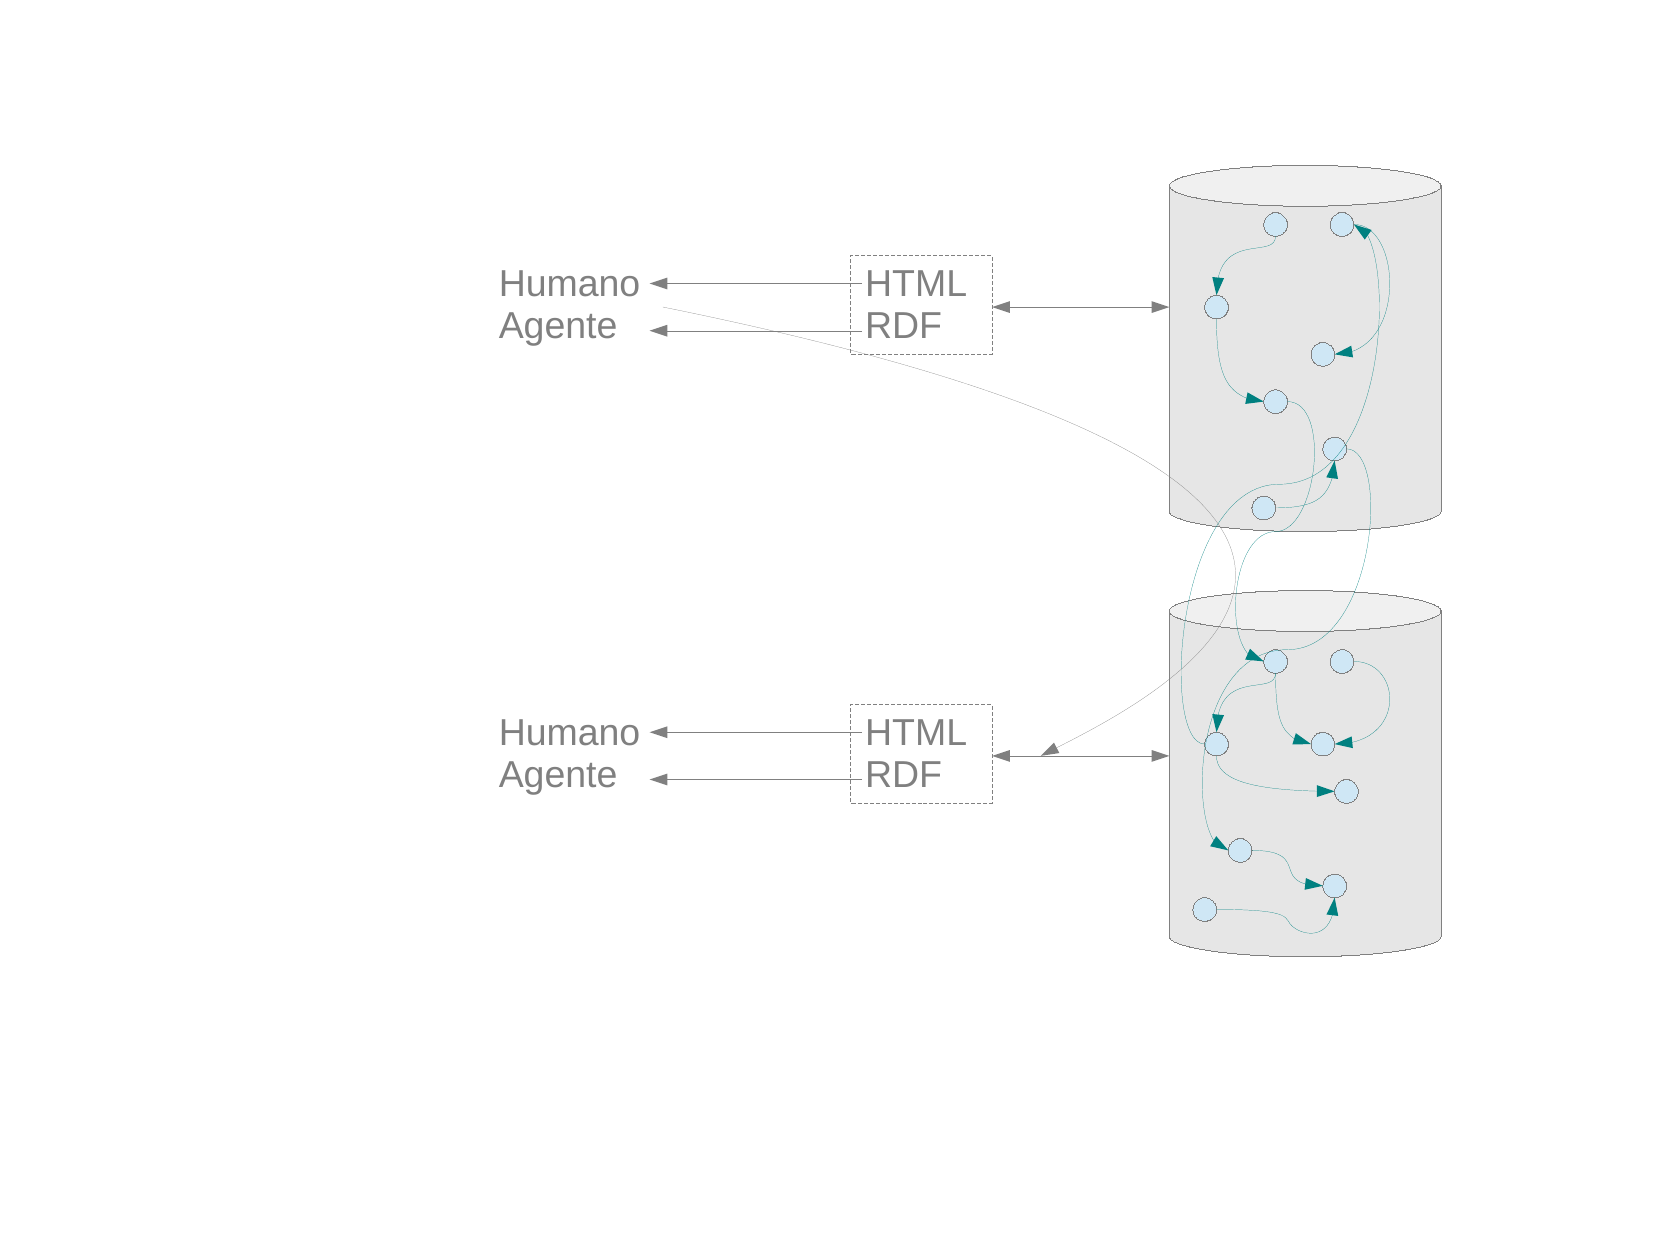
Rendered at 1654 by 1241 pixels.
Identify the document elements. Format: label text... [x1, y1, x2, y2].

text_box HTML RDF [850, 255, 993, 355]
text_box HTML RDF [850, 704, 993, 804]
text_box [1369, 232, 1389, 323]
text_box [1182, 621, 1218, 667]
text_box [1169, 186, 1442, 532]
text_box [1219, 478, 1311, 531]
text_box [1182, 627, 1249, 743]
text_box [1306, 462, 1333, 504]
text_box Humano Agente [484, 255, 674, 355]
text_box [1169, 478, 1217, 527]
text_box [1169, 611, 1442, 957]
text_box [1238, 629, 1327, 655]
text_box [1169, 614, 1184, 678]
text_box Humano Agente [484, 704, 674, 804]
